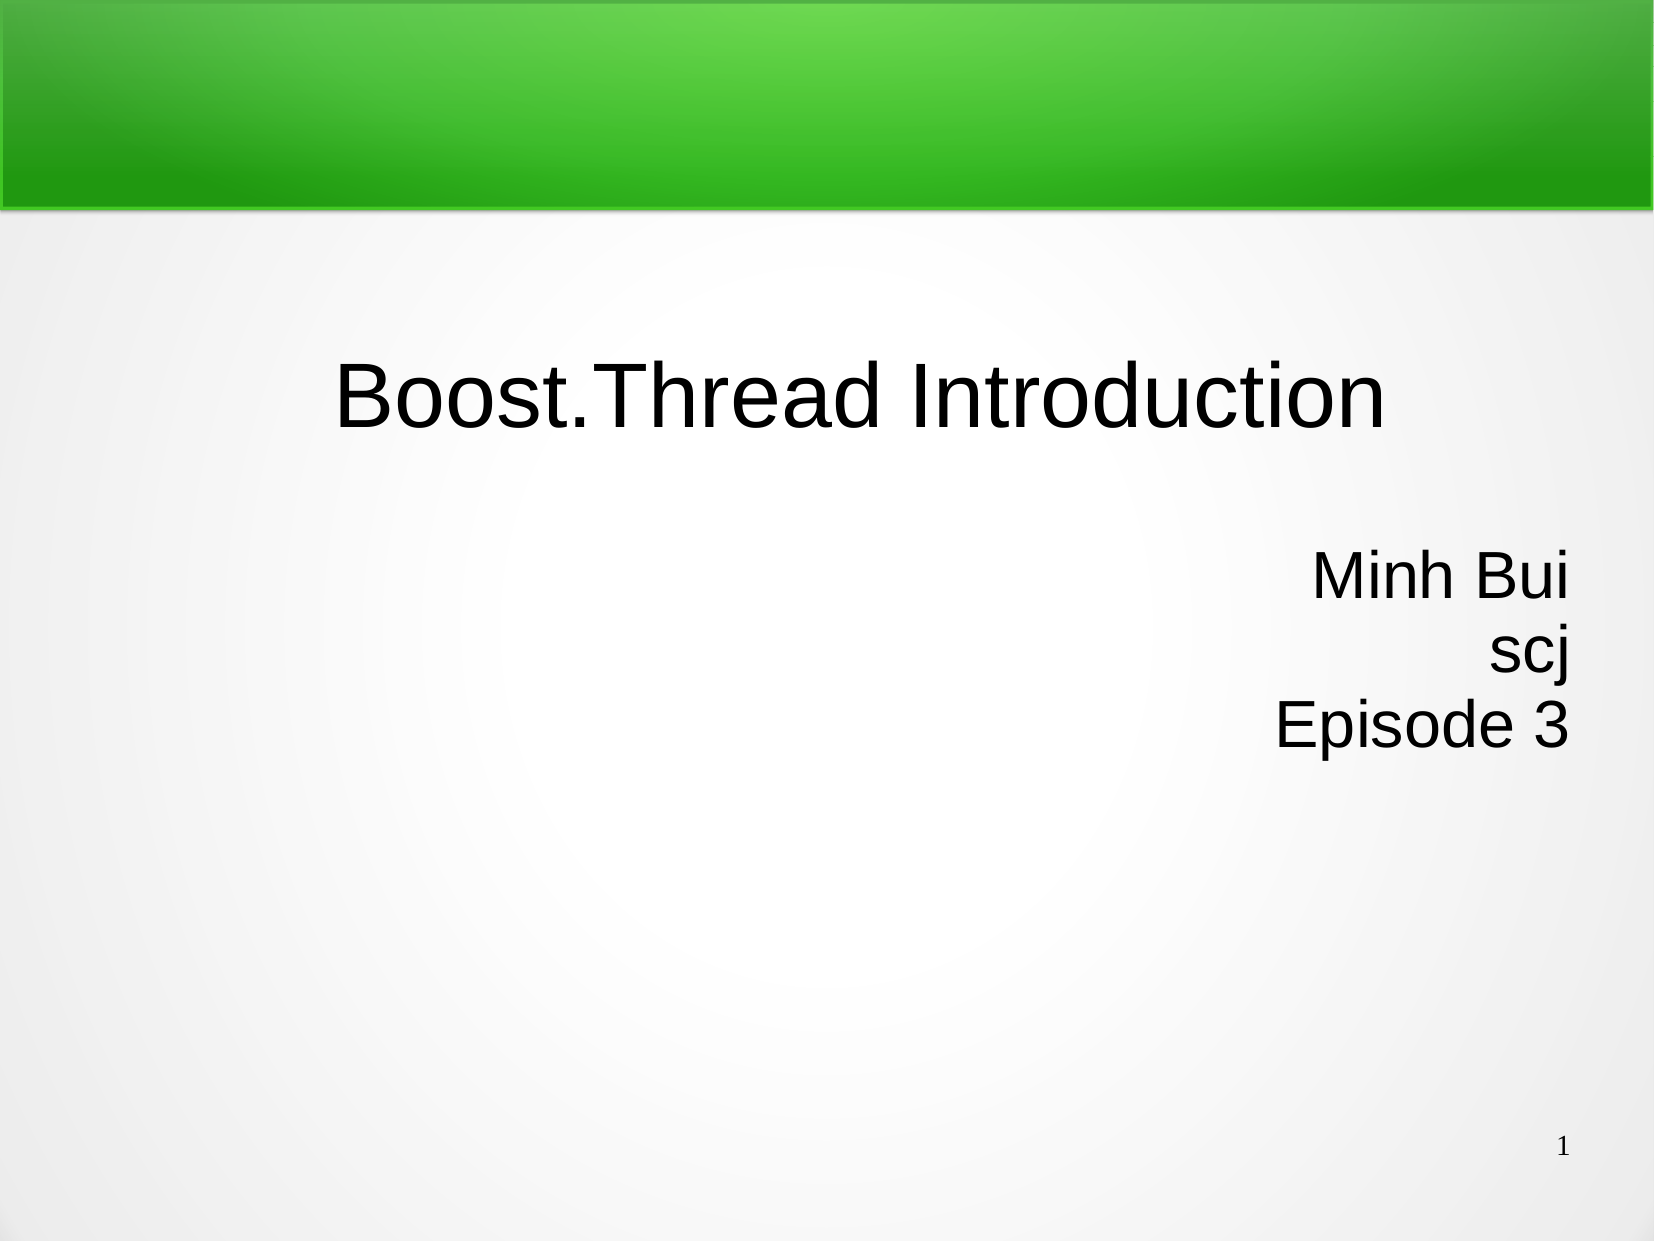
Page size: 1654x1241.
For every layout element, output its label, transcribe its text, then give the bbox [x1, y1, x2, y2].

title Boost.Thread Introduction [116, 225, 1606, 566]
subtitle Minh Bui scj Episode 3 [82, 290, 1571, 1010]
